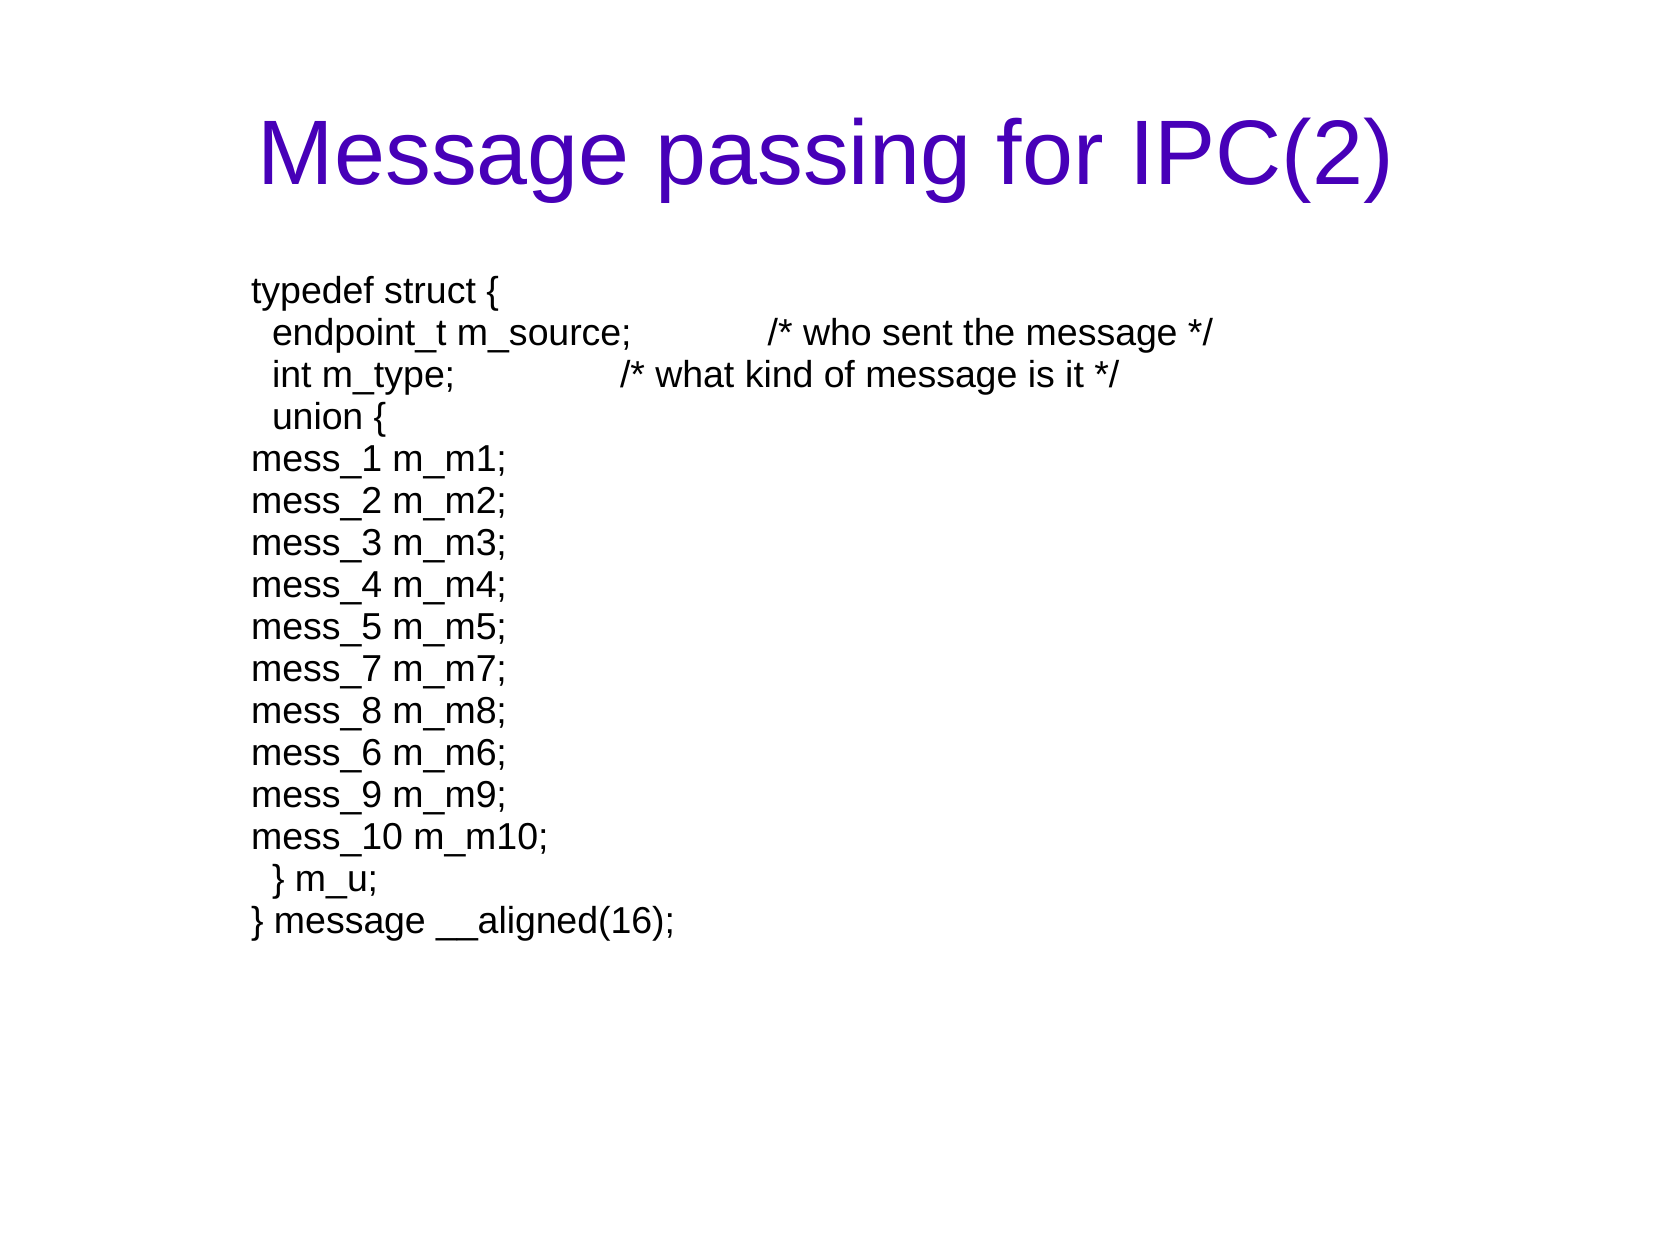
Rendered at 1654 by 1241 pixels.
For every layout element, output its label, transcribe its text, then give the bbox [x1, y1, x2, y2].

text_box typedef struct { endpoint_t m_source; /* who sent the message */ int m_type; /* what kind of message is it */ union { mess_1 m_m1; mess_2 m_m2; mess_3 m_m3; mess_4 m_m4; mess_5 m_m5; mess_7 m_m7; mess_8 m_m8; mess_6 m_m6; mess_9 m_m9; mess_10 m_m10; } m_u; } message __aligned(16); [236, 261, 1285, 1211]
title Message passing for IPC(2) [82, 49, 1571, 257]
